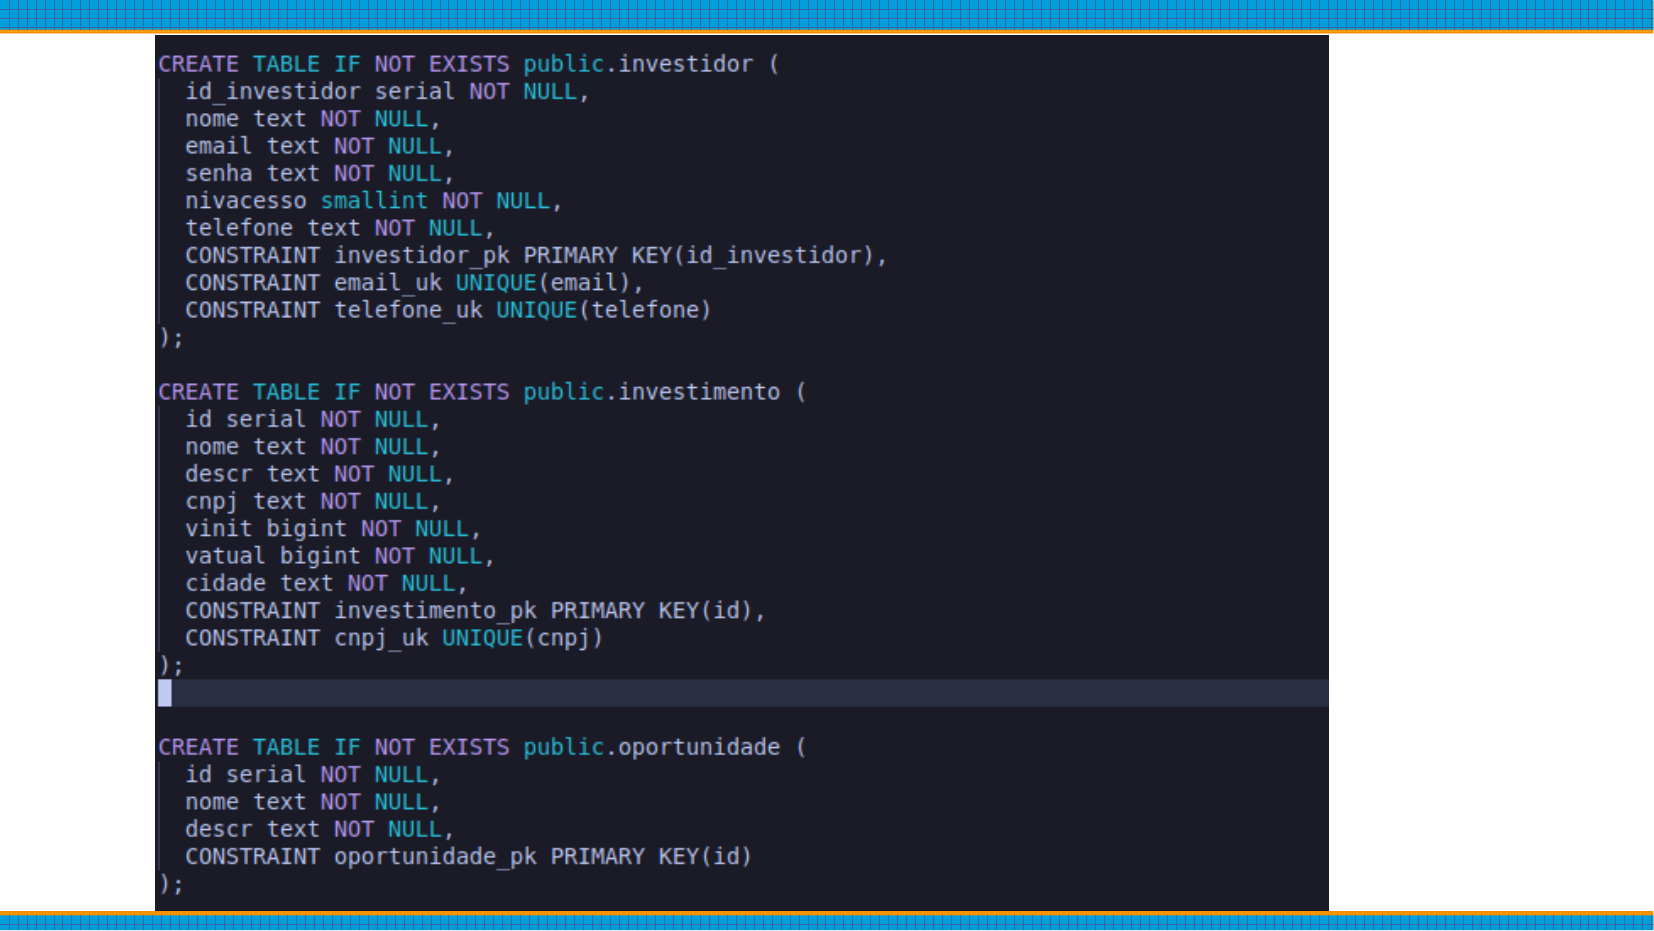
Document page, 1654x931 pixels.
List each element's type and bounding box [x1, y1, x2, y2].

picture [155, 35, 1329, 911]
